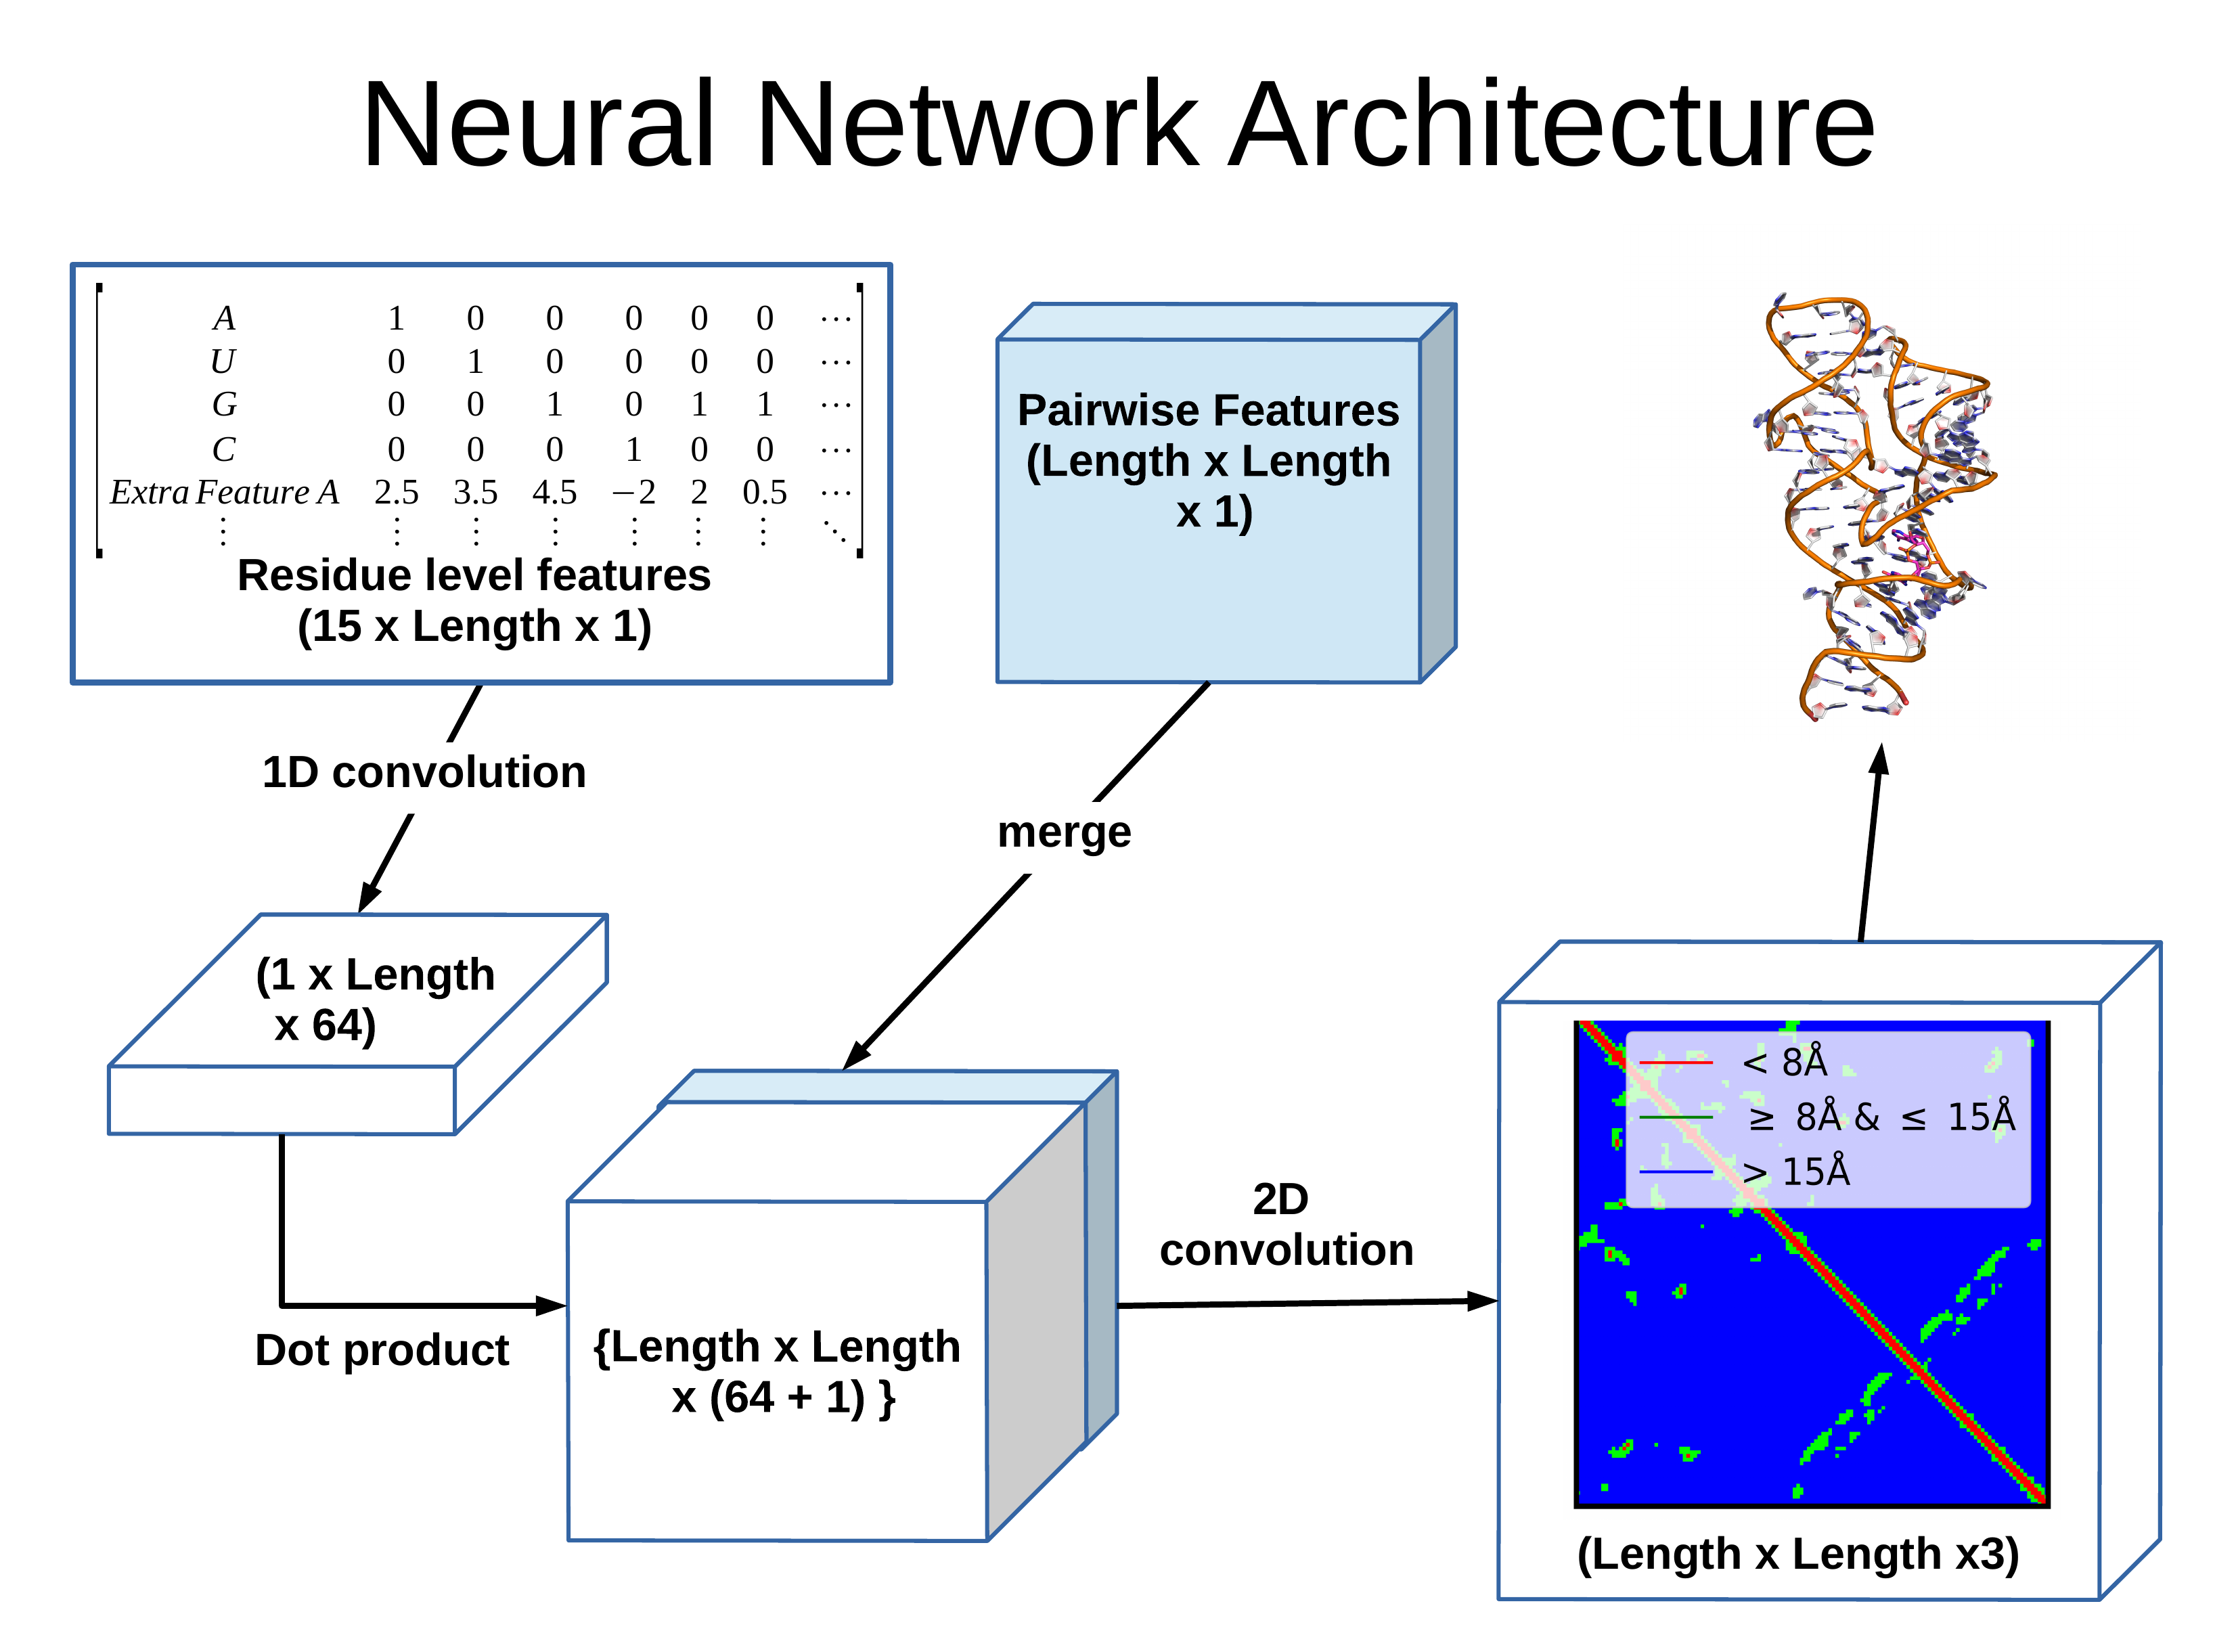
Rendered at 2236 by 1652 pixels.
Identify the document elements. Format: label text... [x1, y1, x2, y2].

text_box Pairwise Features (Length x Length x 1) [997, 340, 1420, 683]
picture [1623, 224, 2141, 742]
text_box merge [866, 802, 1265, 874]
text_box [1079, 1071, 1117, 1450]
text_box Dot product [239, 1320, 527, 1448]
text_box {Length x Length x (64 + 1) } [567, 1202, 987, 1541]
text_box 2D convolution [1144, 1169, 1432, 1297]
text_box (1 x Length x 64) [108, 1067, 455, 1134]
text_box (Length x Length x3) [1498, 1002, 2100, 1600]
text_box Residue level features (15 x Length x 1) [72, 265, 891, 683]
title Neural Network Architecture [148, 0, 2125, 391]
text_box 1D convolution [253, 742, 652, 814]
